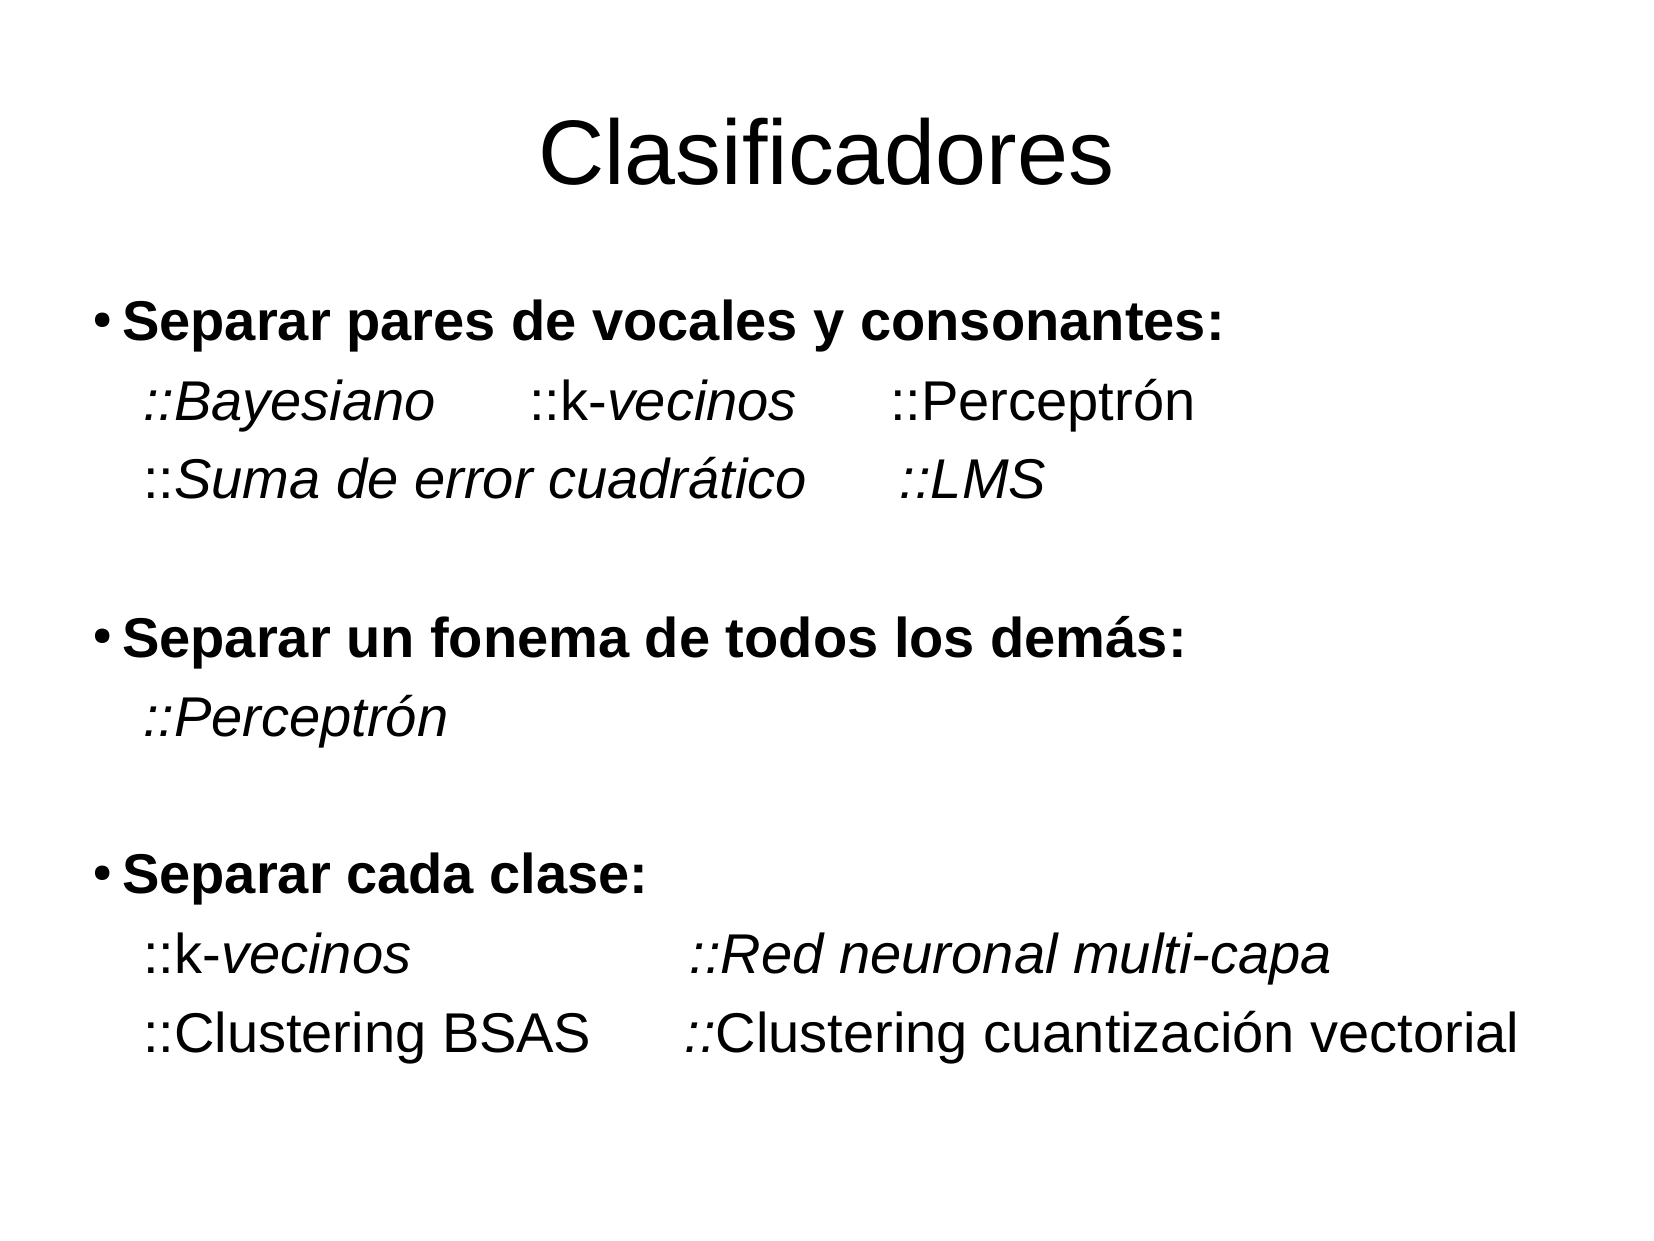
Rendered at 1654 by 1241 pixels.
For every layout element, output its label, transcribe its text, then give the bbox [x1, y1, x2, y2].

title Clasificadores [82, 49, 1571, 257]
list Separar pares de vocales y consonantes: ::Bayesiano ::k-vecinos ::Perceptrón ::Suma de error cuadrático ::LMS Separar un fonema de todos los demás: ::Perceptrón Separar cada clase: ::k-vecinos ::Red neuronal multi-capa ::Clustering BSAS ::Clustering cuantización vectorial [82, 290, 1538, 1134]
